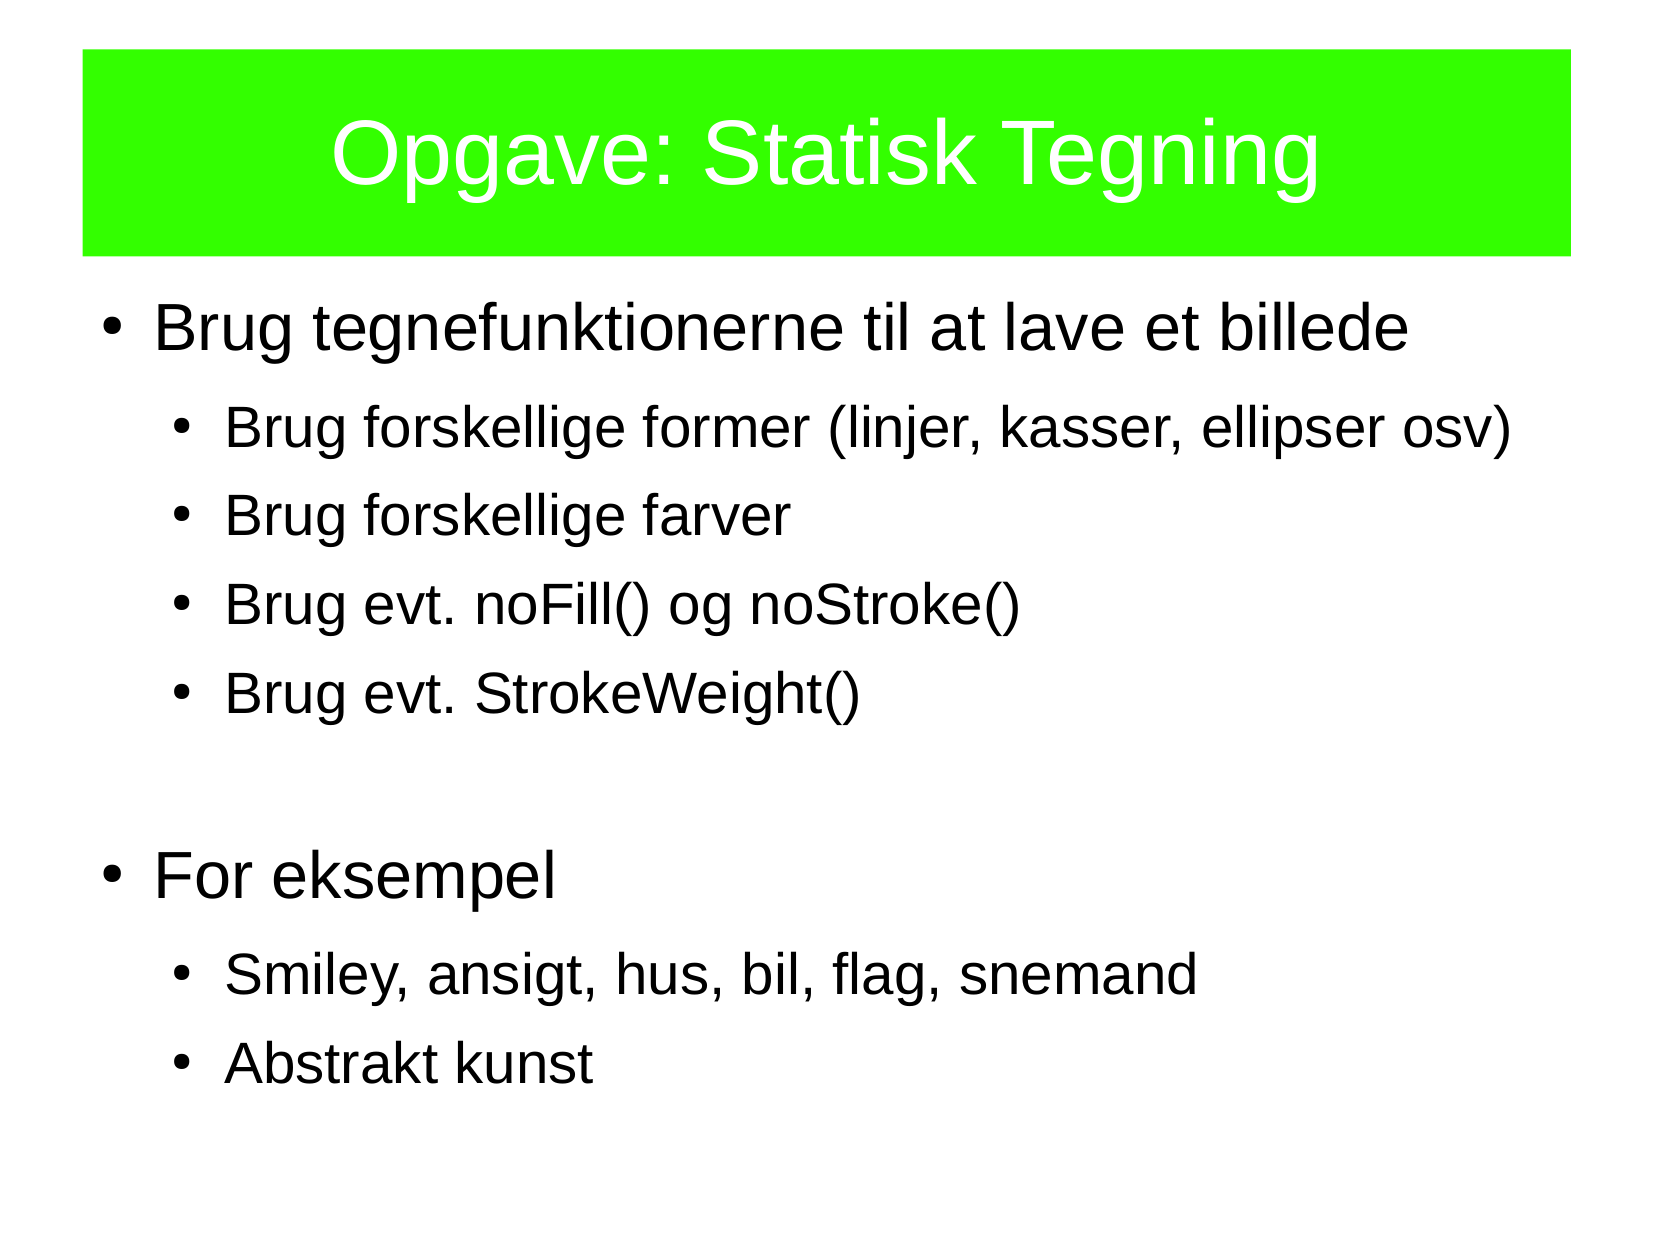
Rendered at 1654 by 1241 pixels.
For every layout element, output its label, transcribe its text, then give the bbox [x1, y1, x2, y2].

title Opgave: Statisk Tegning [82, 49, 1571, 257]
list Brug tegnefunktionerne til at lave et billede Brug forskellige former (linjer, kasser, ellipser osv) Brug forskellige farver Brug evt. noFill() og noStroke() Brug evt. StrokeWeight() For eksempel Smiley, ansigt, hus, bil, flag, snemand Abstrakt kunst [82, 290, 1571, 1109]
